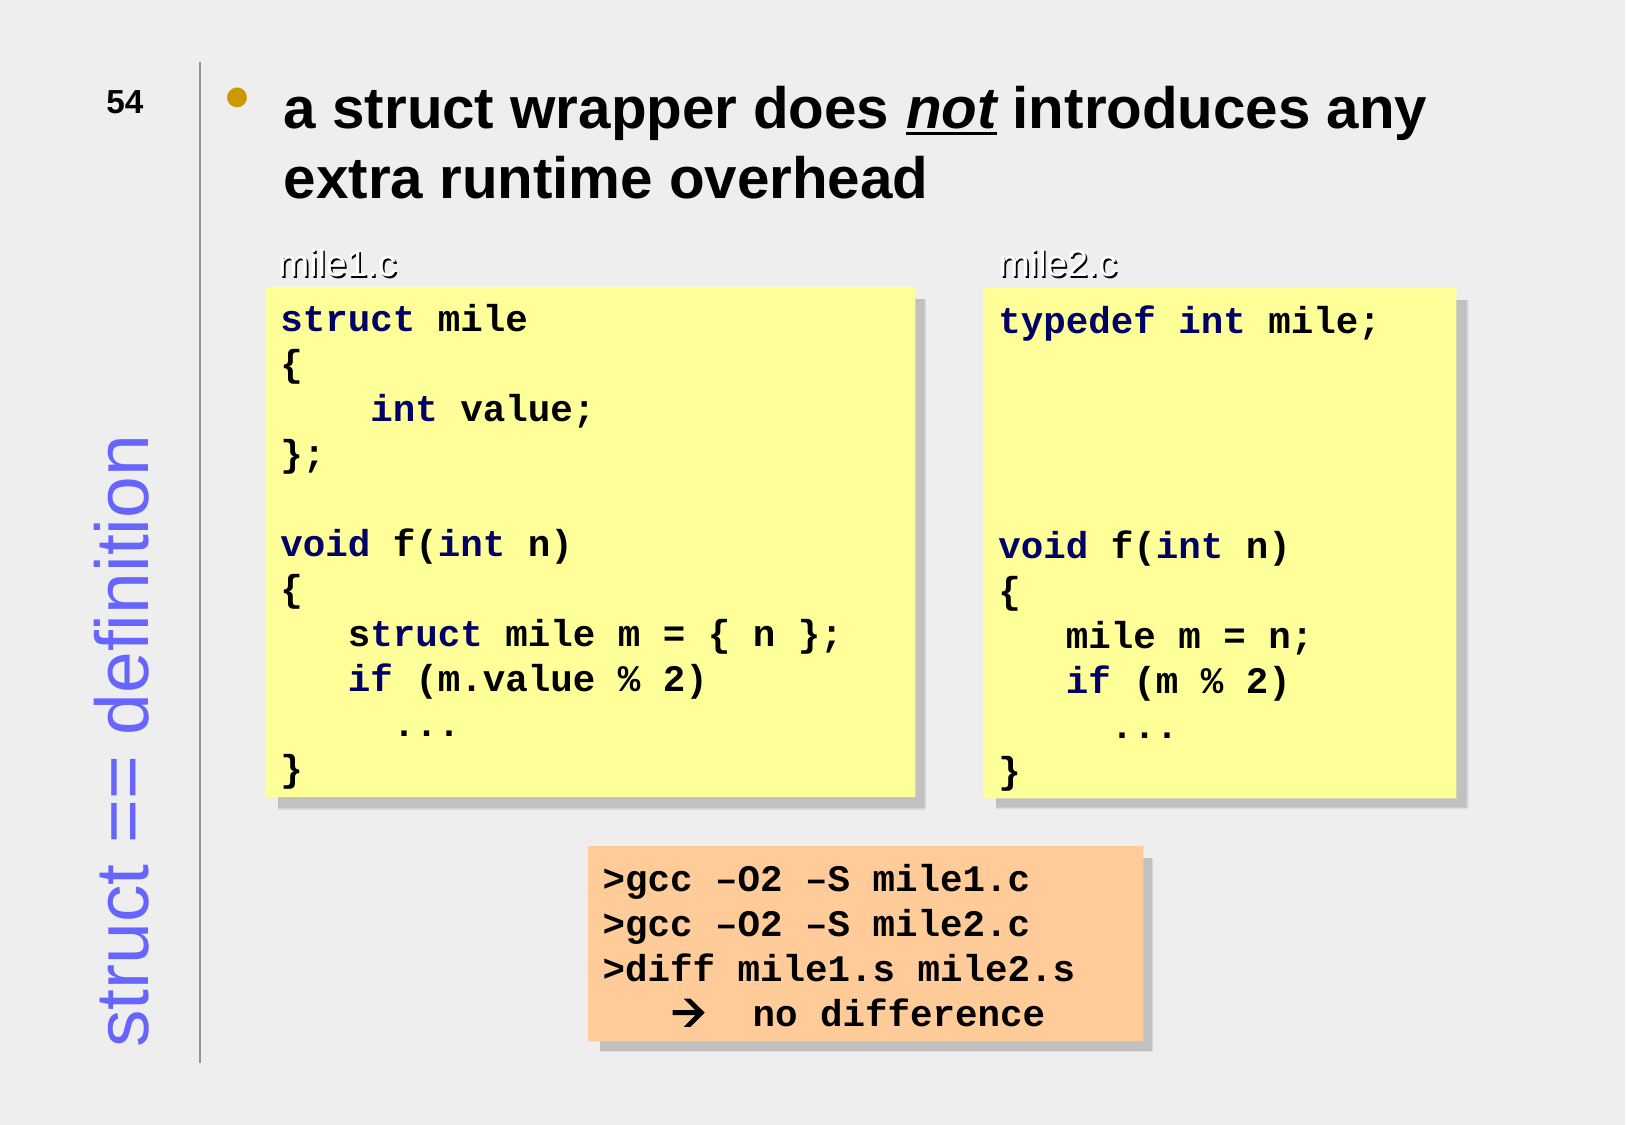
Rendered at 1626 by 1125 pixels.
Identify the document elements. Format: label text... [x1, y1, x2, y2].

list a struct wrapper does not introduces any extra runtime overhead [212, 62, 1550, 1063]
text_box mile1.c [263, 231, 559, 293]
title struct == definition [50, 187, 188, 1063]
text_box >gcc –O2 –S mile1.c >gcc –O2 –S mile2.c >diff mile1.s mile2.s  no difference [588, 846, 1144, 1042]
text_box mile2.c [983, 231, 1280, 293]
text_box struct mile { int value; }; void f(int n) { struct mile m = { n }; if (m.value % 2) ... } [265, 286, 916, 798]
text_box typedef int mile; void f(int n) { mile m = n; if (m % 2) ... } [983, 287, 1457, 799]
